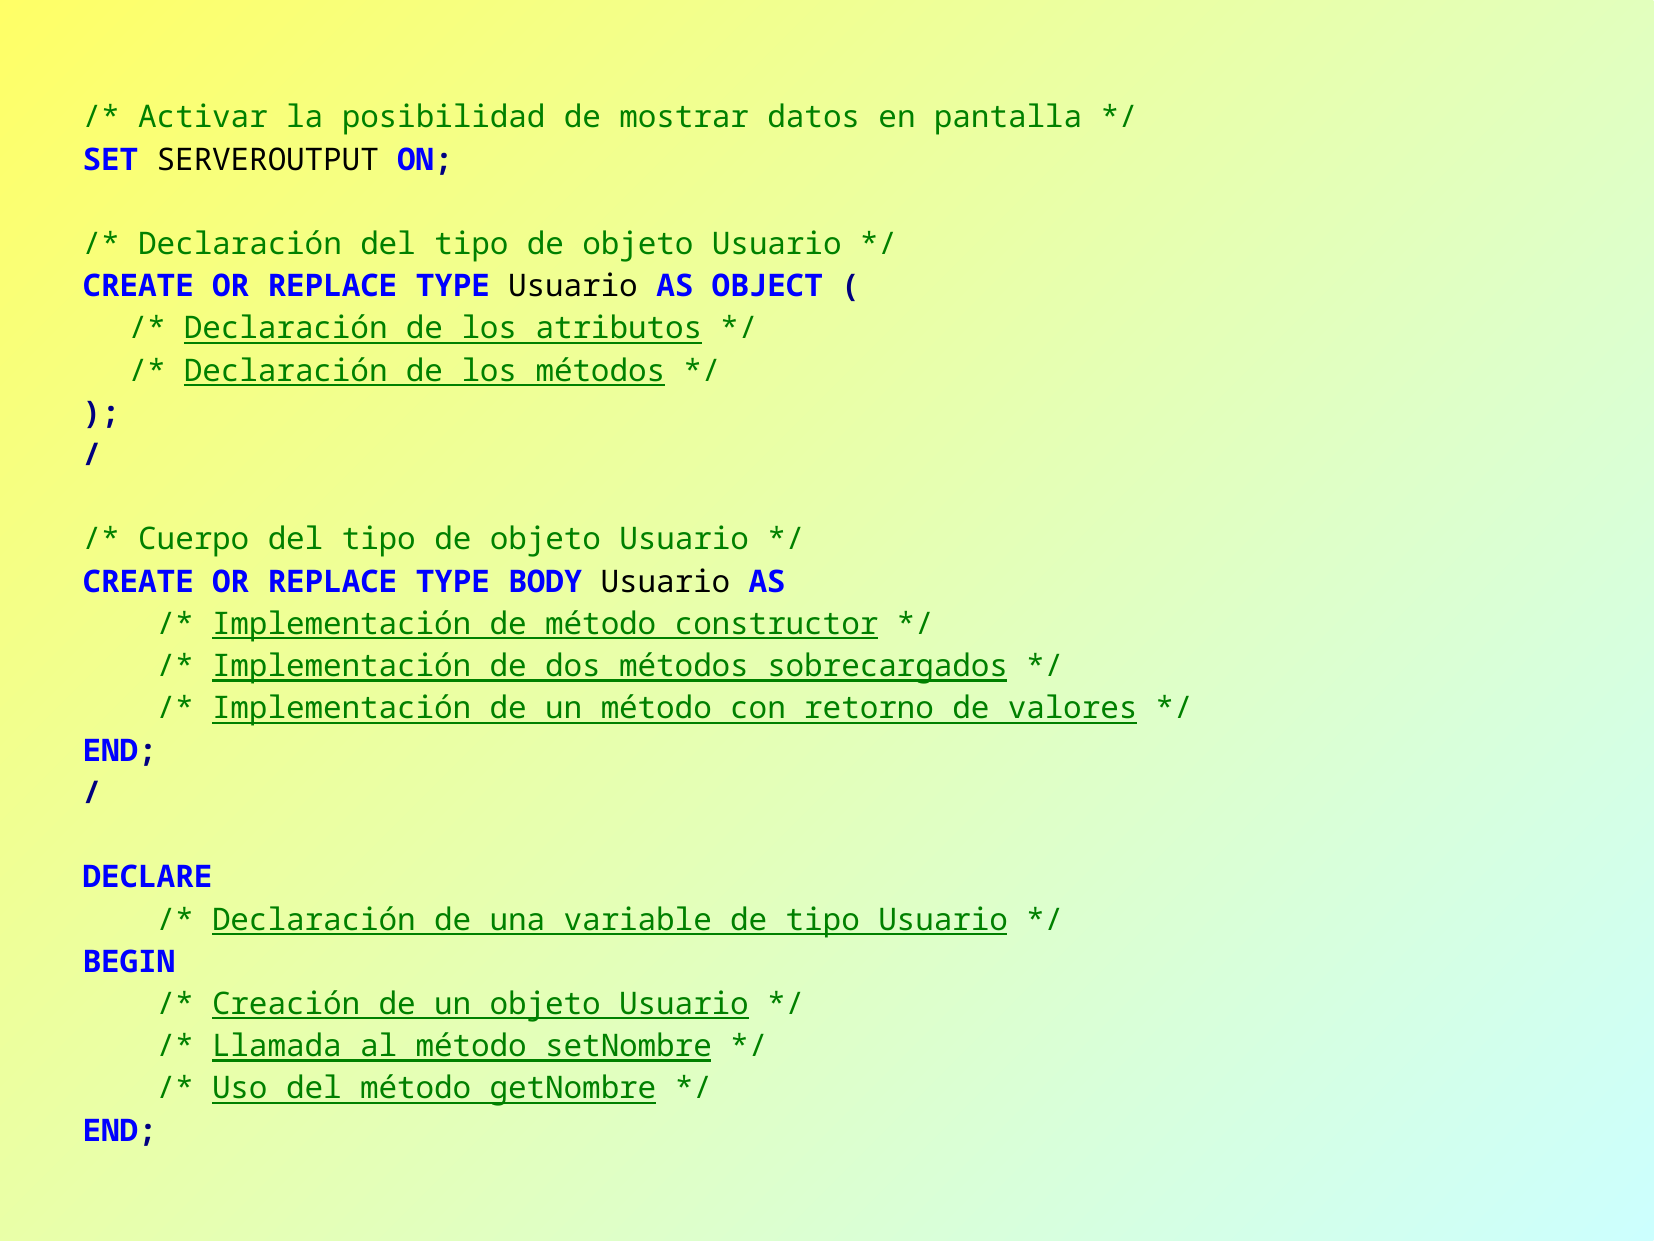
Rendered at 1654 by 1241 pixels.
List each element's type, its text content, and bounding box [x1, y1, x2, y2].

list /* Activar la posibilidad de mostrar datos en pantalla */ SET SERVEROUTPUT ON; /* Declaración del tipo de objeto Usuario */ CREATE OR REPLACE TYPE Usuario AS OBJECT ( /* Declaración de los atributos */ /* Declaración de los métodos */ ); / /* Cuerpo del tipo de objeto Usuario */ CREATE OR REPLACE TYPE BODY Usuario AS /* Implementación de método constructor */ /* Implementación de dos métodos sobrecargados */ /* Implementación de un método con retorno de valores */ END; / DECLARE /* Declaración de una variable de tipo Usuario */ BEGIN /* Creación de un objeto Usuario */ /* Llamada al método setNombre */ /* Uso del método getNombre */ END; [82, 94, 1538, 1170]
